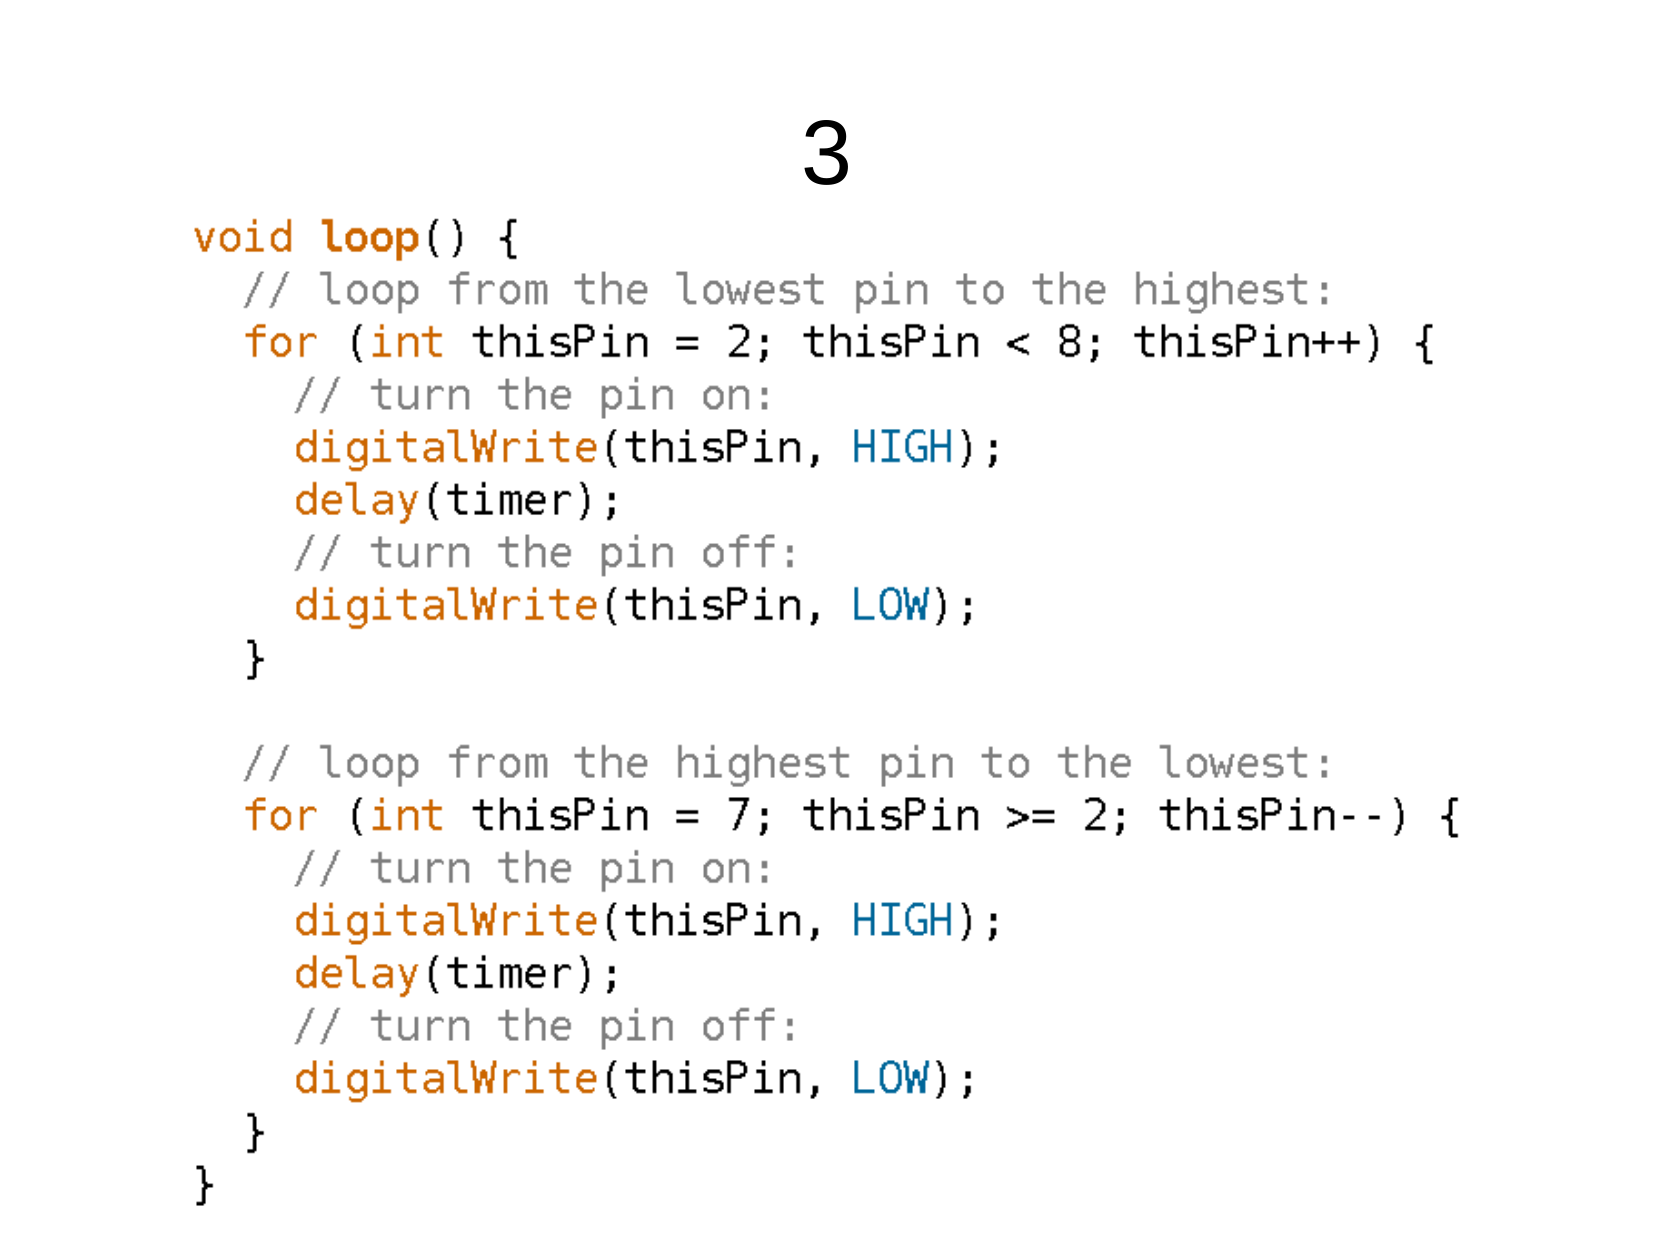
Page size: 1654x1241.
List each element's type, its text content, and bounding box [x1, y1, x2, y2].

title 3 [82, 49, 1571, 257]
picture [186, 214, 1471, 1216]
